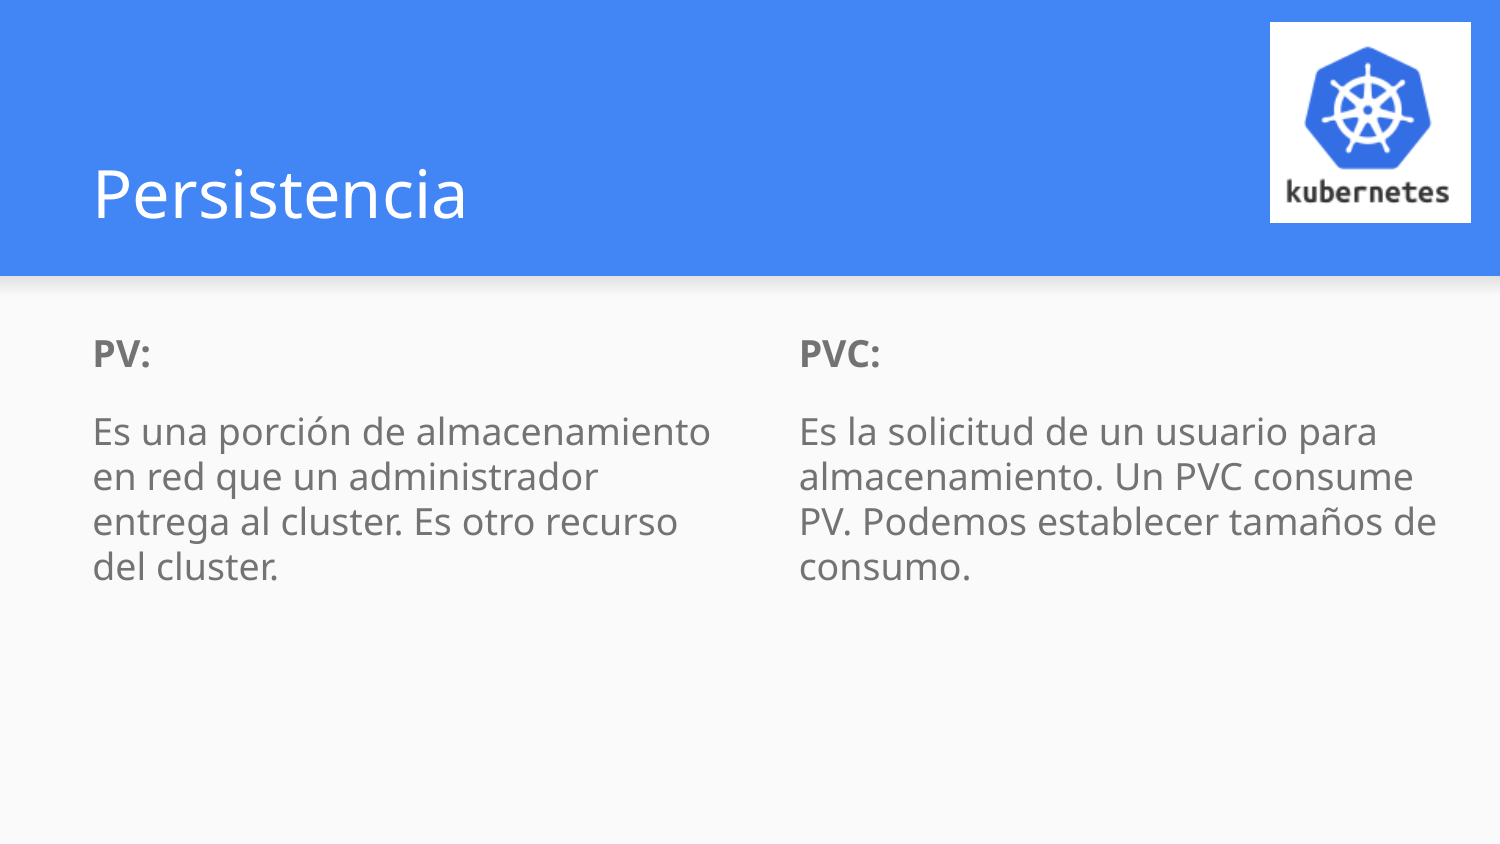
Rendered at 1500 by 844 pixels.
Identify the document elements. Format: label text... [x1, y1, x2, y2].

list PV: Es una porción de almacenamiento en red que un administrador entrega al cluster. Es otro recurso del cluster. [77, 314, 757, 760]
list PVC: Es la solicitud de un usuario para almacenamiento. Un PVC consume PV. Podemos establecer tamaños de consumo. [783, 314, 1464, 760]
picture [1270, 22, 1471, 223]
title Persistencia [77, 121, 1427, 248]
